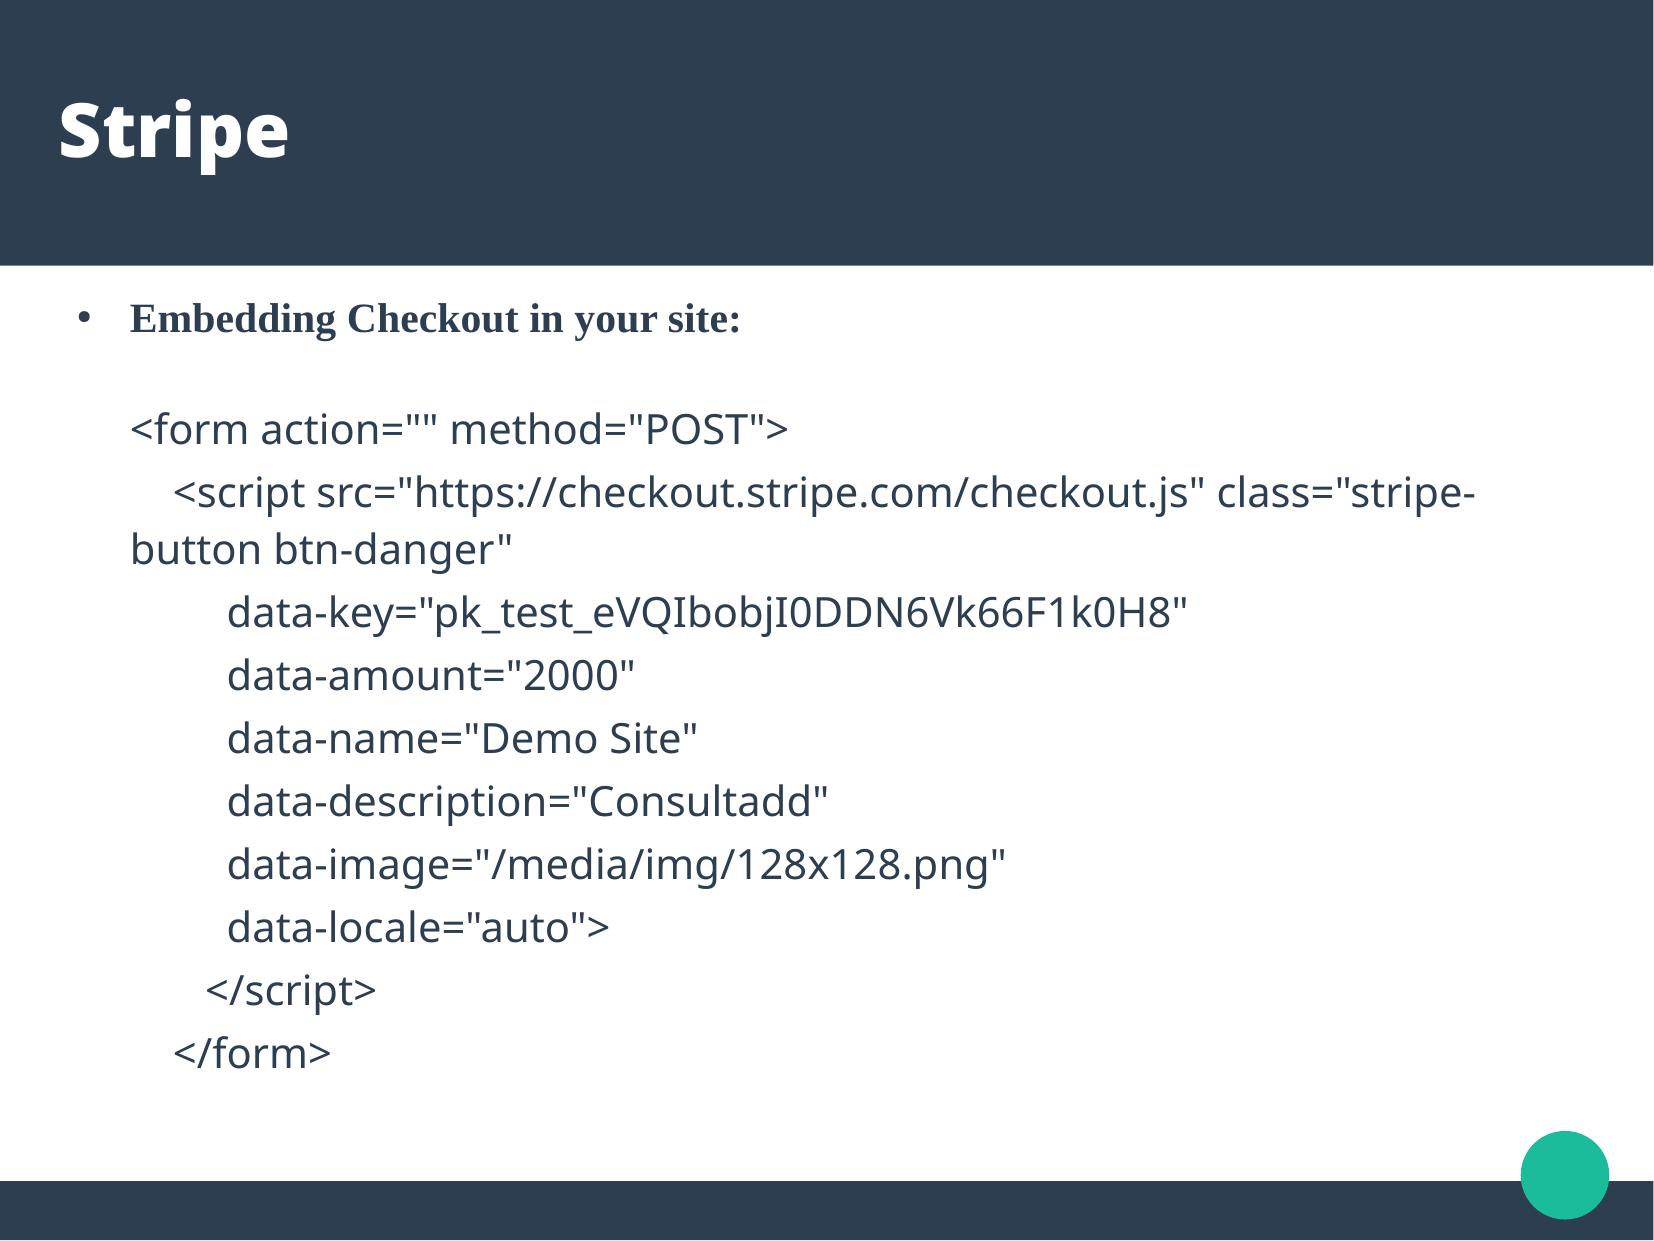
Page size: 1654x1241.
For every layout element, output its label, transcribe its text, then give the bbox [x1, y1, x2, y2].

list Embedding Checkout in your site: <form action="" method="POST"> <script src="https://checkout.stripe.com/checkout.js" class="stripe-button btn-danger" data-key="pk_test_eVQIbobjI0DDN6Vk66F1k0H8" data-amount="2000" data-name="Demo Site" data-description="Consultadd" data-image="/media/img/128x128.png" data-locale="auto"> </script> </form> [59, 295, 1595, 1193]
title Stripe [59, 49, 1595, 207]
